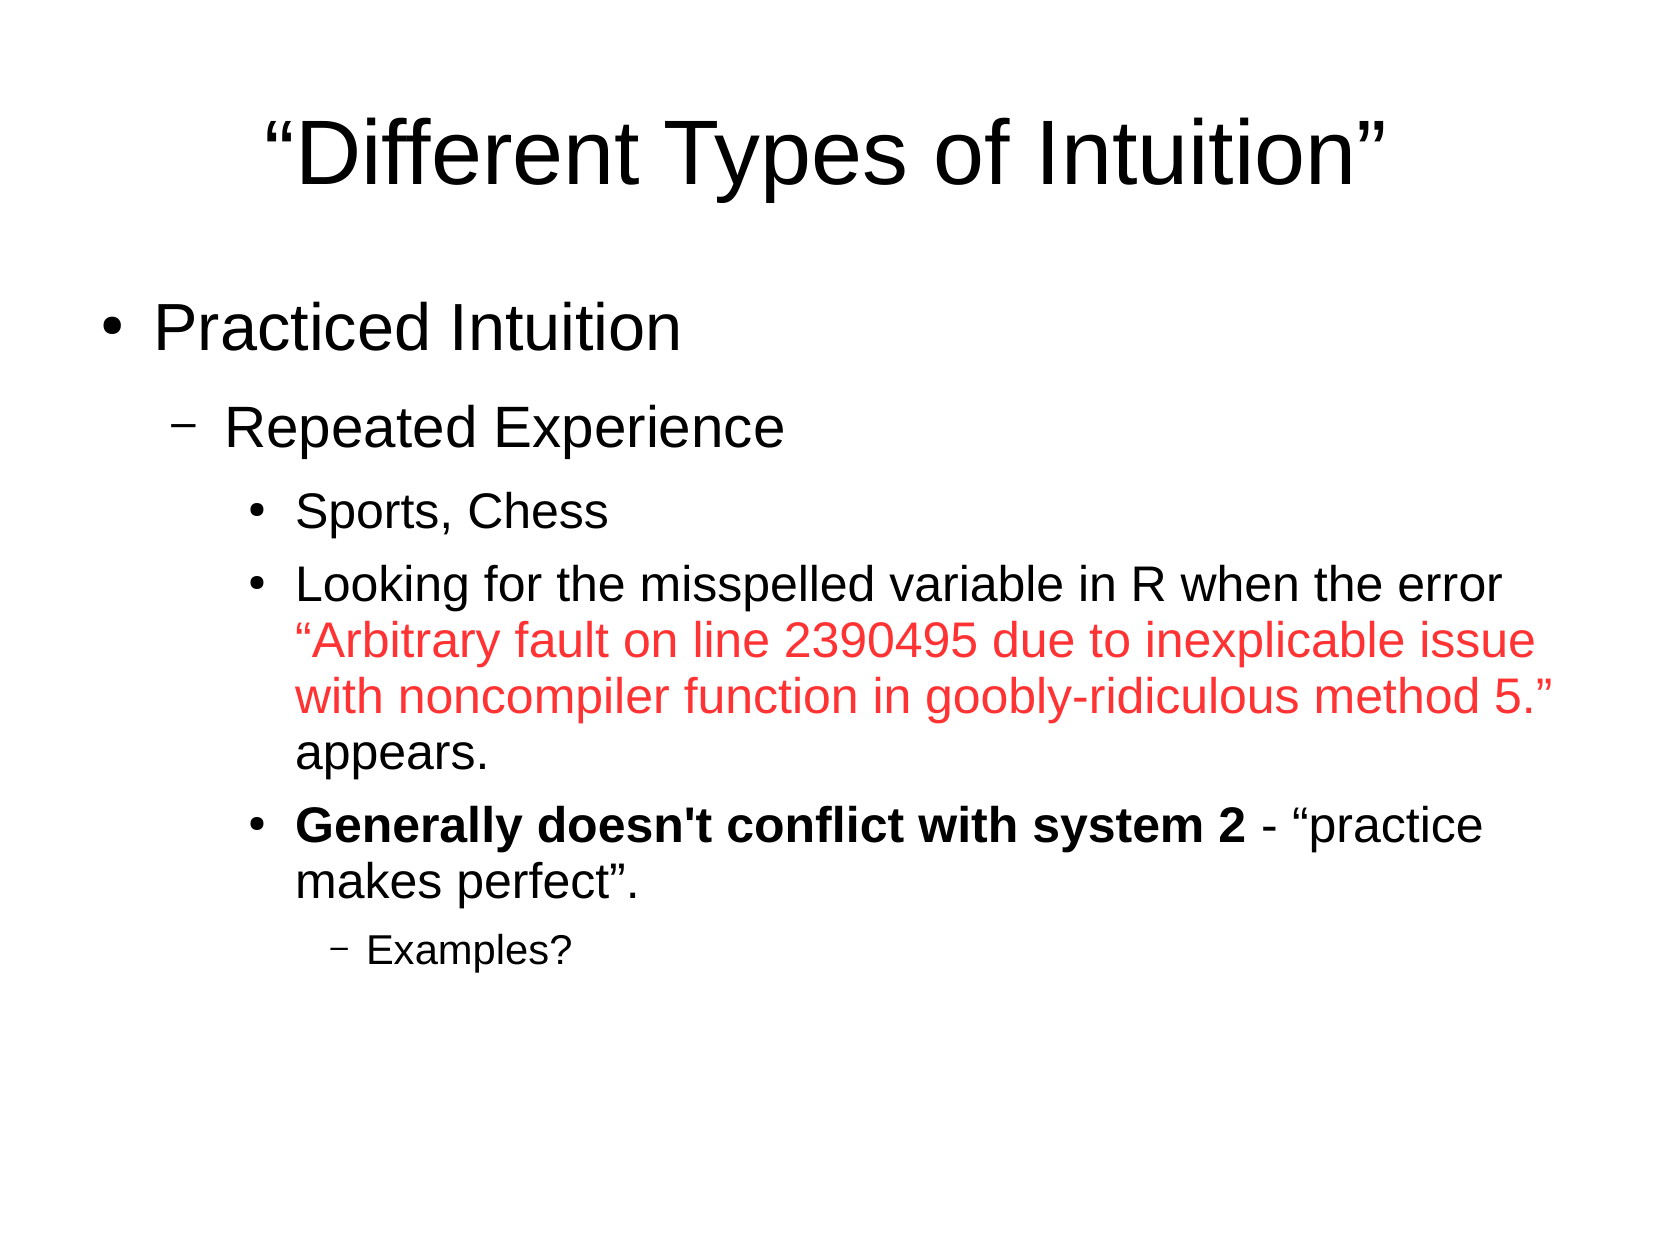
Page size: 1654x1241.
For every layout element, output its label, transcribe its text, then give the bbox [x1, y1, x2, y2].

title “Different Types of Intuition” [82, 49, 1571, 257]
list Practiced Intuition Repeated Experience Sports, Chess Looking for the misspelled variable in R when the error “Arbitrary fault on line 2390495 due to inexplicable issue with noncompiler function in goobly-ridiculous method 5.” appears. Generally doesn't conflict with system 2 - “practice makes perfect”. Examples? [82, 290, 1571, 1010]
